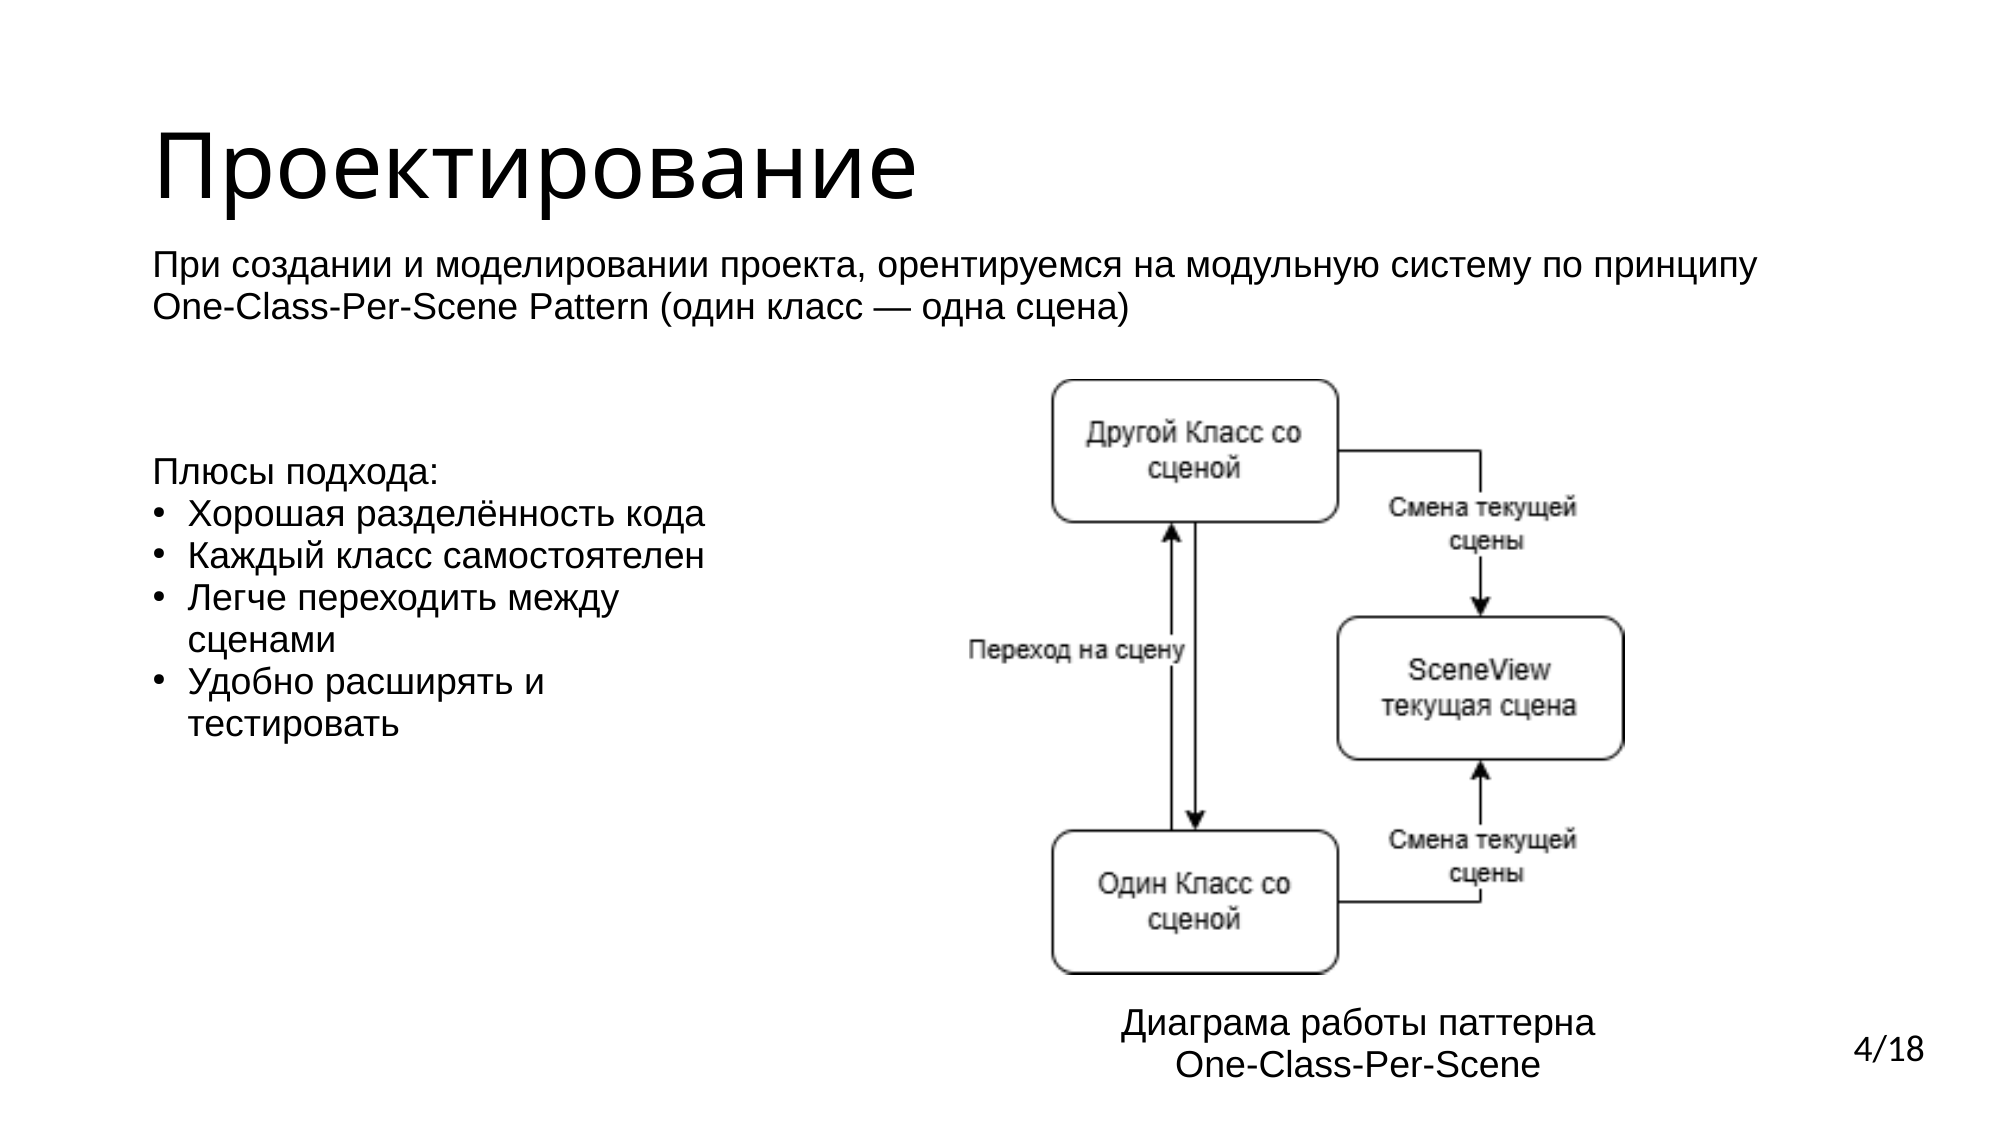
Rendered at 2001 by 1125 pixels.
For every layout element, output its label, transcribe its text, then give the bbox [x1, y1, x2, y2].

text_box При создании и моделировании проекта, орентируемся на модульную систему по принципу One-Class-Per-Scene Pattern (один класс — одна сцена) [137, 236, 1851, 378]
text_box 4/18 [1811, 1016, 1940, 1077]
text_box Плюсы подхода: Хорошая разделённость кода Каждый класс самостоятелен Легче переходить между сценами Удобно расширять и тестировать [137, 442, 739, 752]
text_box Диаграма работы паттерна One-Class-Per-Scene [1092, 993, 1625, 1093]
picture [969, 379, 1625, 975]
title Проектирование [137, 59, 1863, 278]
